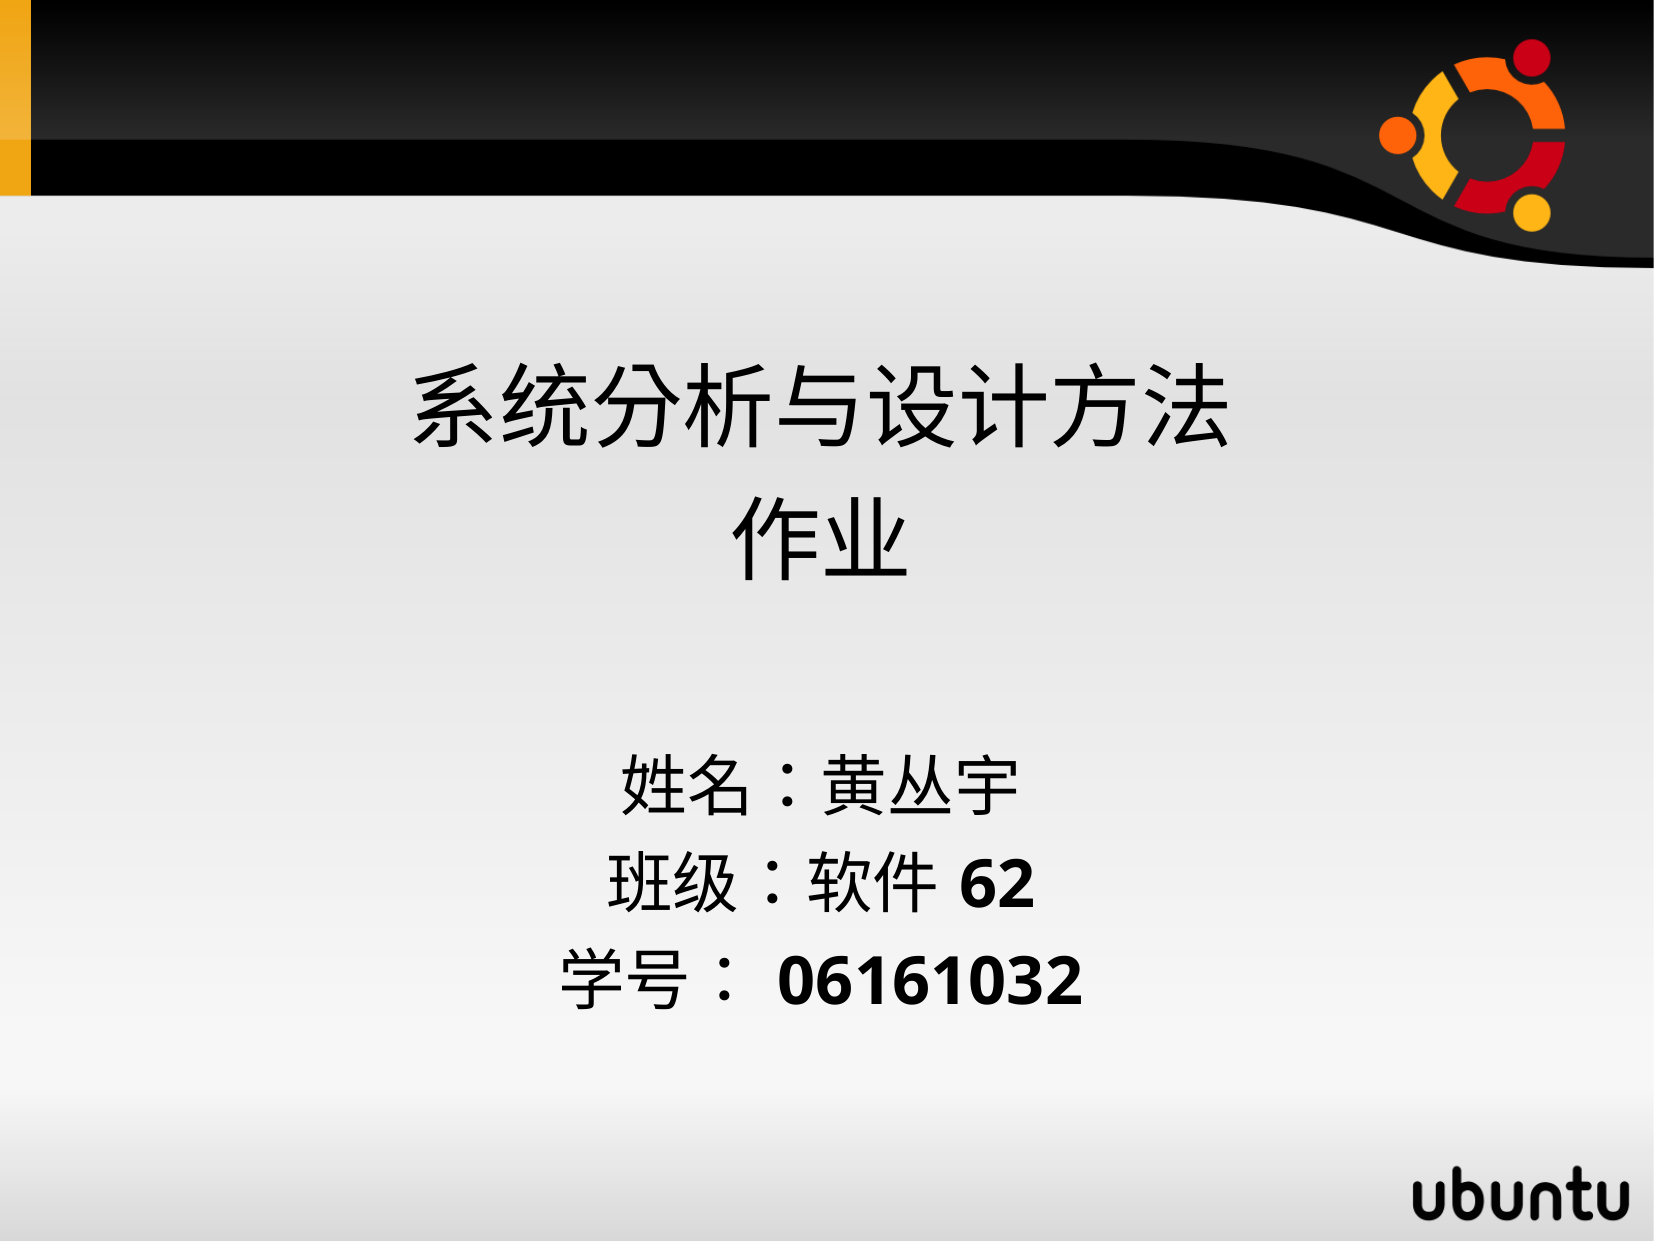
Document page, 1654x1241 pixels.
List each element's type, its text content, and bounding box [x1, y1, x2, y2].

title 系统分析与设计方法 作业 姓名：黄丛宇 班级：软件62 学号：06161032 [76, 265, 1565, 1093]
picture [0, 0, 1654, 1241]
